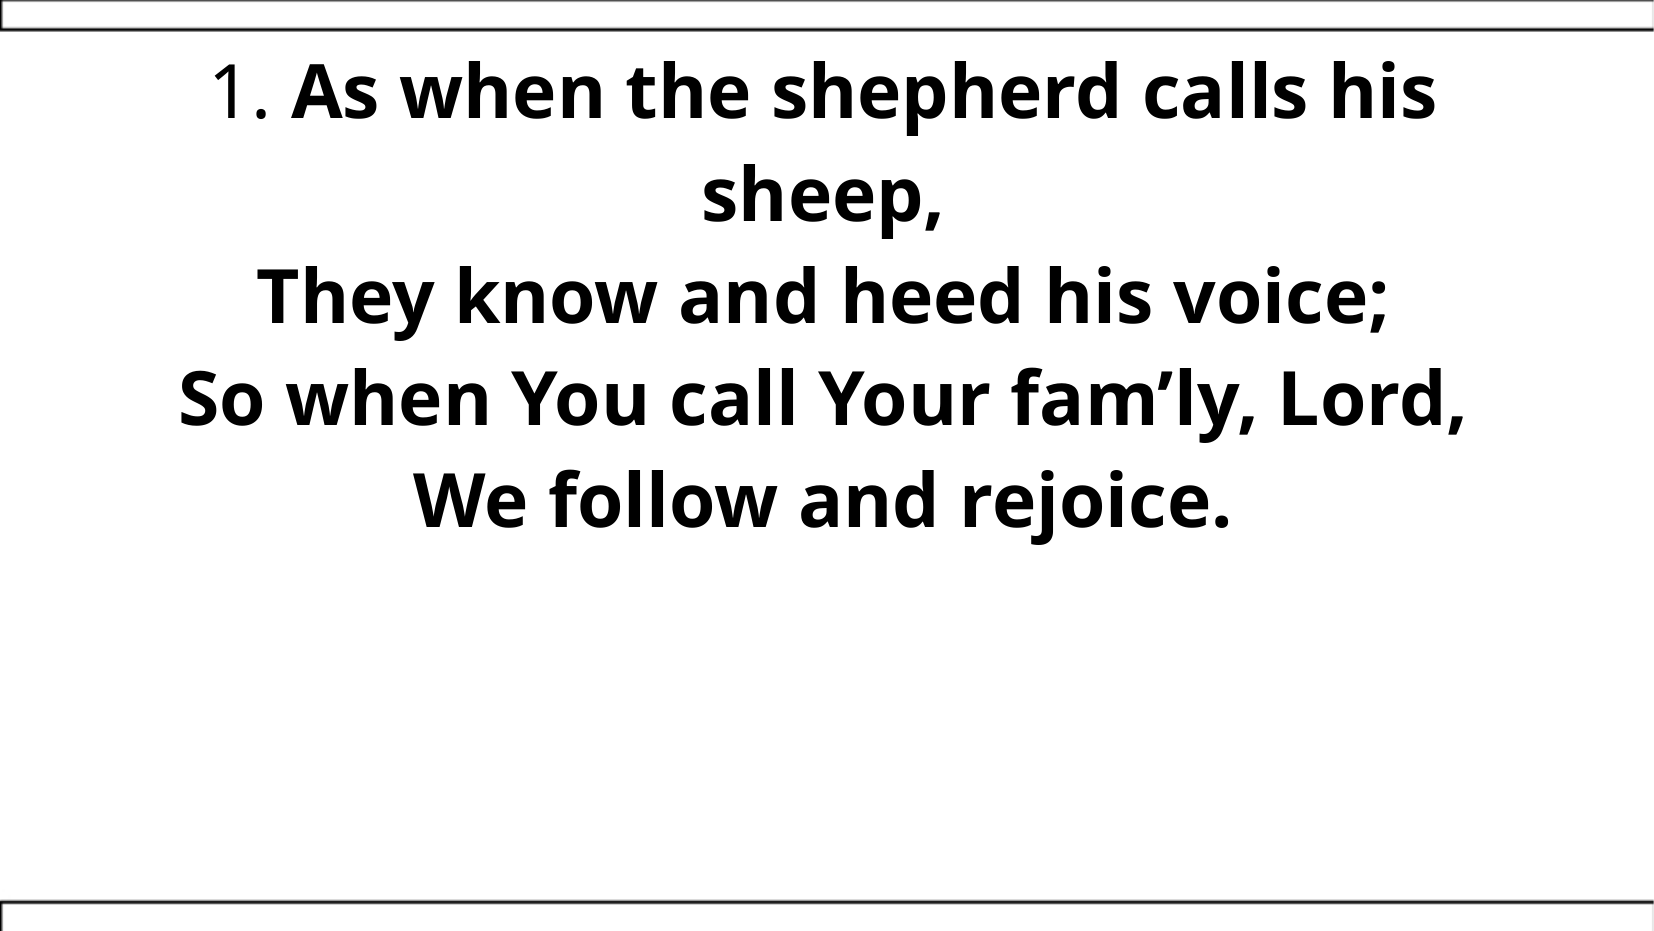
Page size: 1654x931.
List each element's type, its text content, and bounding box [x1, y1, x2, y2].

text_box 1. As when the shepherd calls his sheep, They know and heed his voice; So when You call Your fam’ly, Lord, We follow and rejoice. [103, 31, 1544, 446]
picture [0, 0, 1654, 931]
